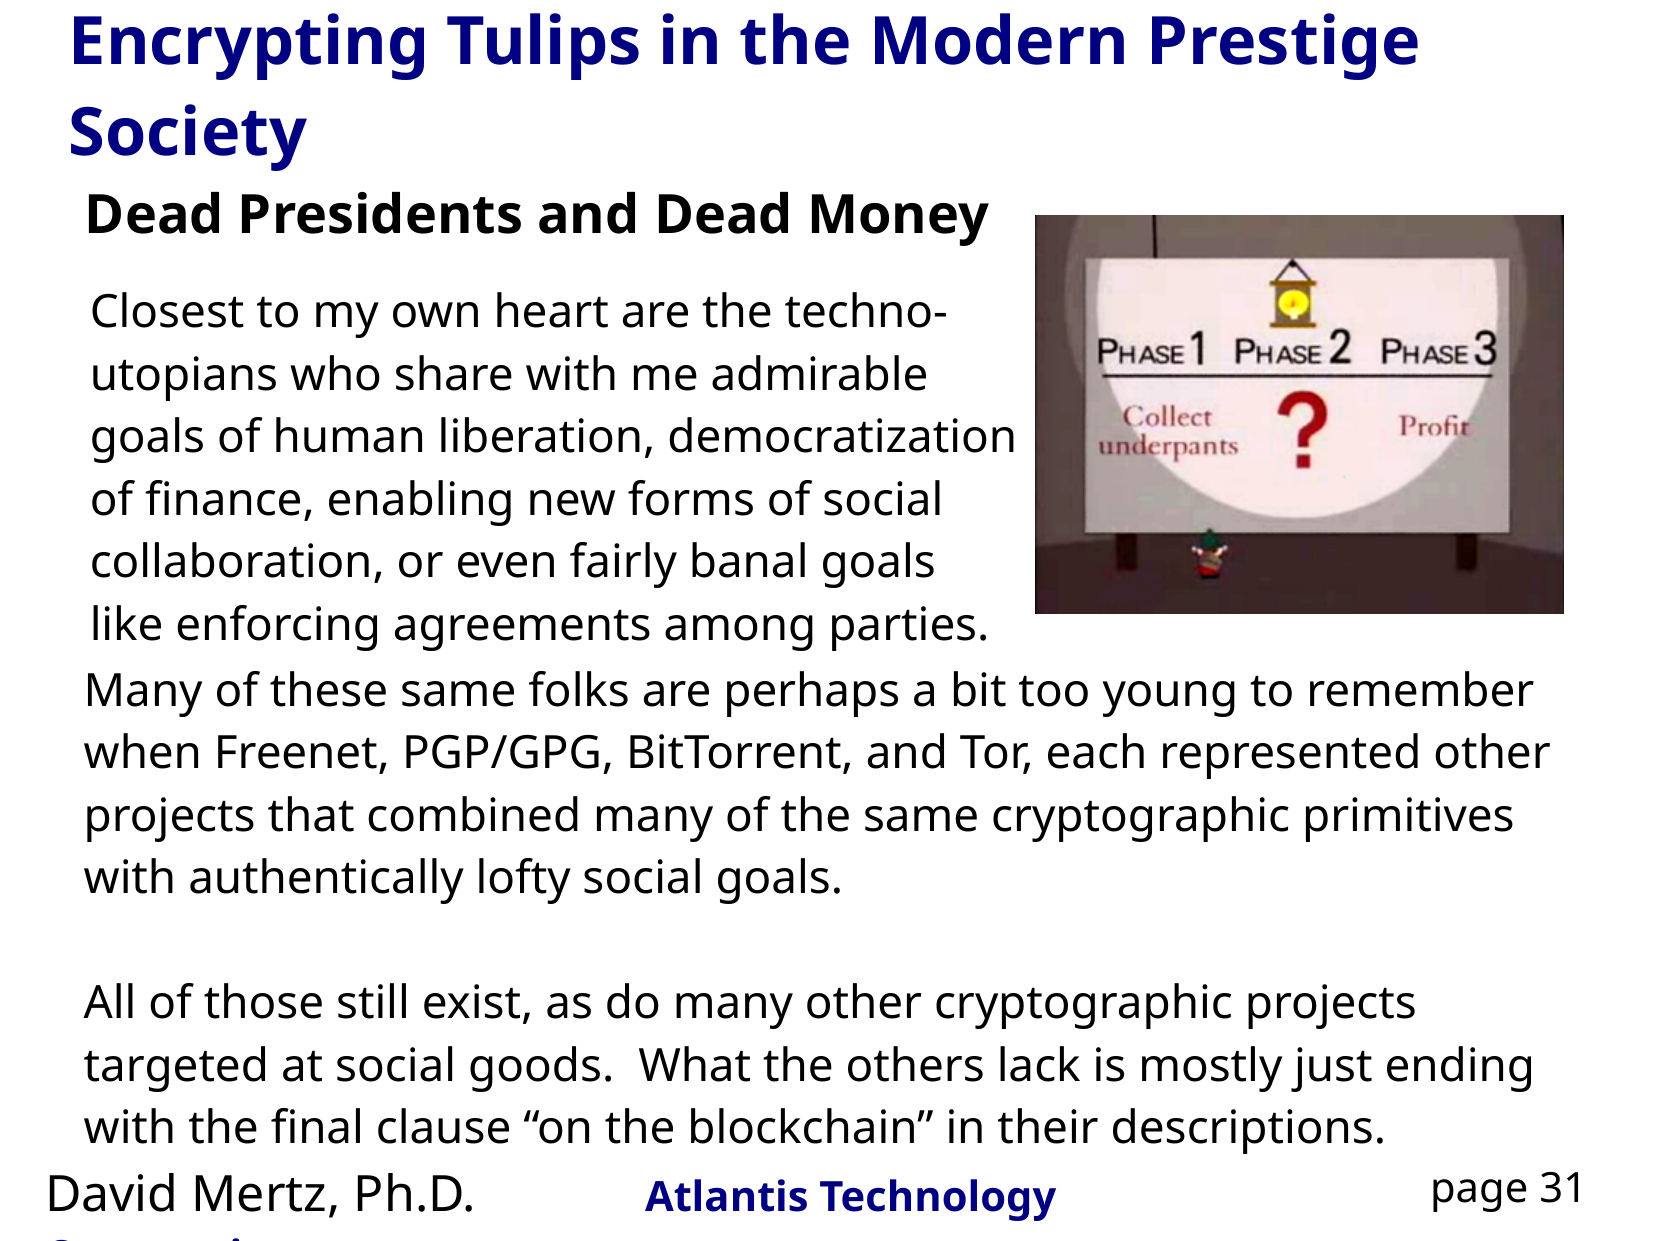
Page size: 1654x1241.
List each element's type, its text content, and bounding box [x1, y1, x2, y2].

text_box Many of these same folks are perhaps a bit too young to remember when Freenet, PGP/GPG, BitTorrent, and Tor, each represented other projects that combined many of the same cryptographic primitives with authentically lofty social goals. All of those still exist, as do many other cryptographic projects targeted at social goods. What the others lack is mostly just ending with the final clause “on the blockchain” in their descriptions. [69, 649, 1606, 1141]
picture [1035, 215, 1564, 614]
list Dead Presidents and Dead Money [84, 175, 1456, 256]
text_box Closest to my own heart are the techno-utopians who share with me admirable goals of human liberation, democratization of finance, enabling new forms of social collaboration, or even fairly banal goals like enforcing agreements among parties. [75, 271, 1036, 649]
